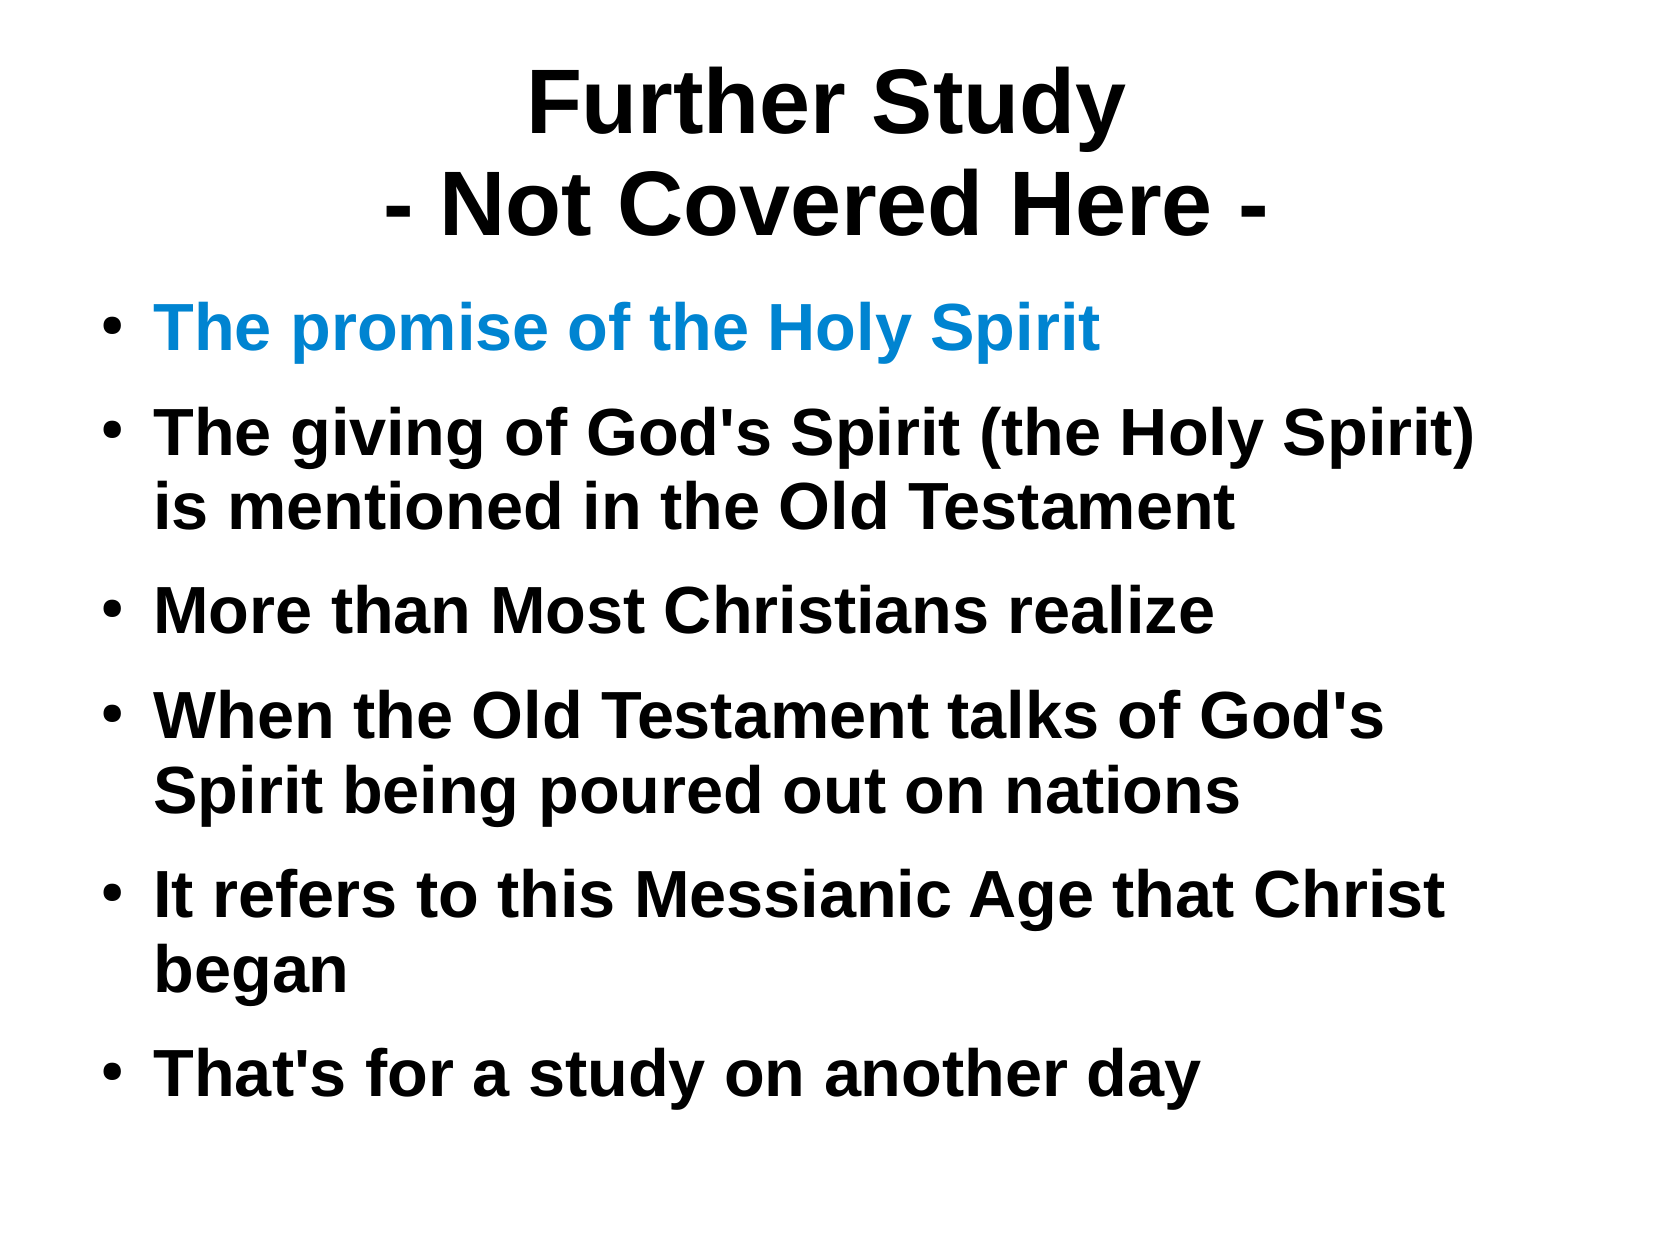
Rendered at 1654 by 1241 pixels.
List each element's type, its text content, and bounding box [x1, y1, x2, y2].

list The promise of the Holy Spirit The giving of God's Spirit (the Holy Spirit) is mentioned in the Old Testament More than Most Christians realize When the Old Testament talks of God's Spirit being poured out on nations It refers to this Messianic Age that Christ began That's for a study on another day [82, 290, 1571, 1111]
title Further Study - Not Covered Here - [82, 49, 1571, 257]
